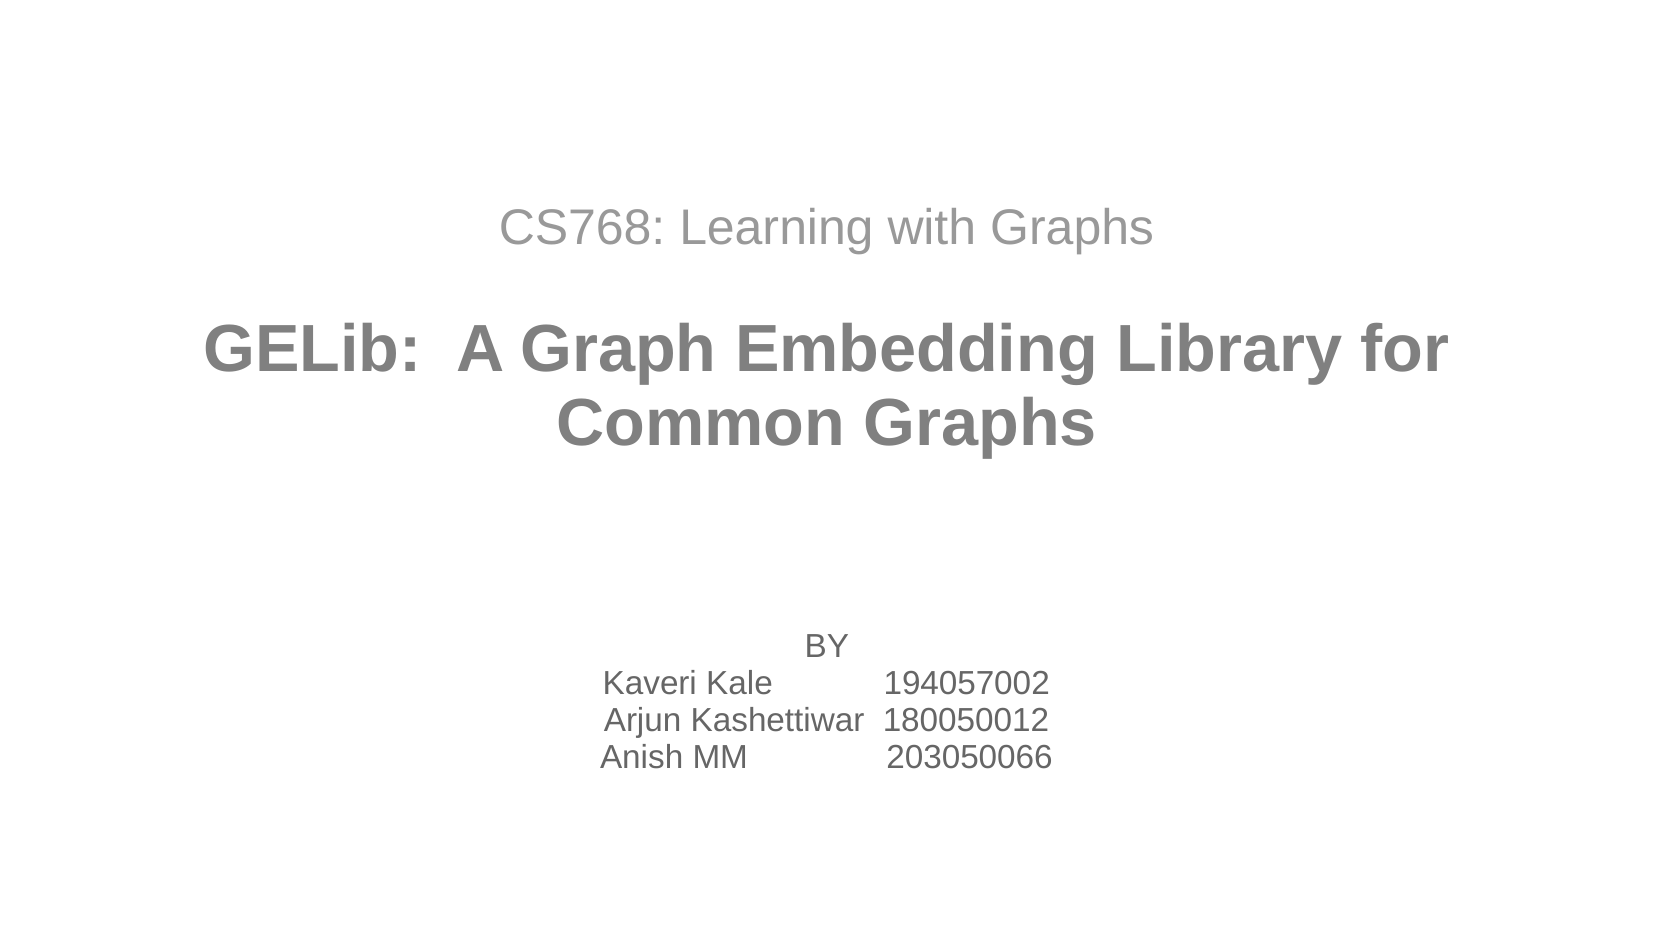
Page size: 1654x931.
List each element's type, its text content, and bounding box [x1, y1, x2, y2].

subtitle CS768: Learning with Graphs GELib: A Graph Embedding Library for Common Graphs BY Kaveri Kale 194057002 Arjun Kashettiwar 180050012 Anish MM 203050066 [82, 199, 1571, 776]
